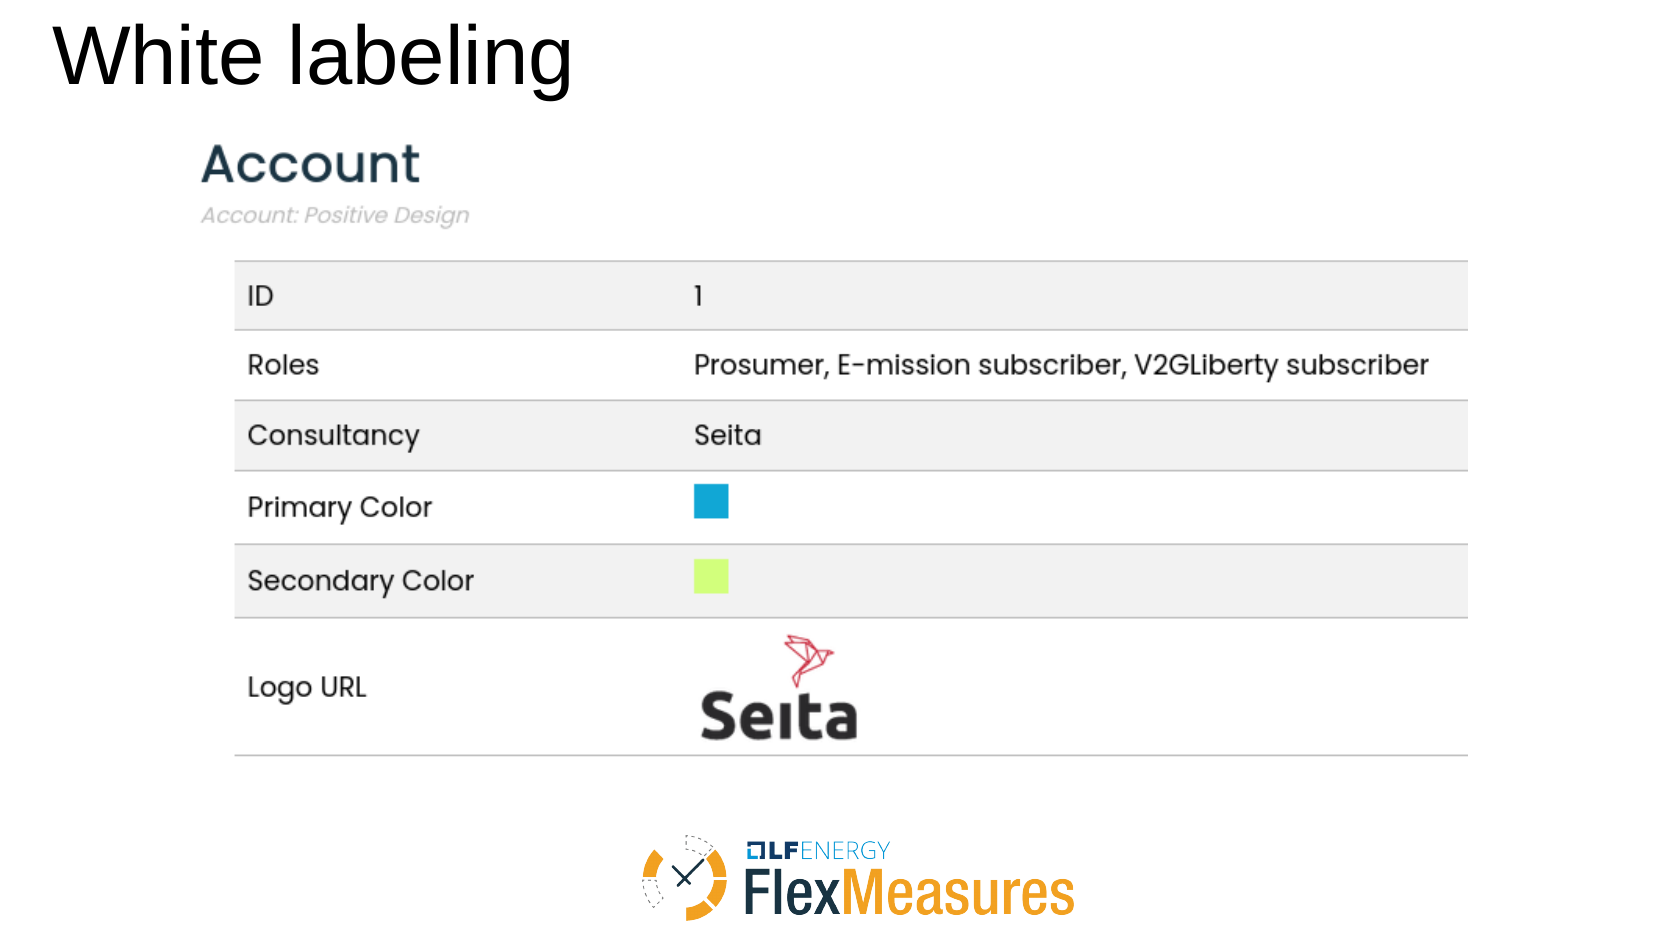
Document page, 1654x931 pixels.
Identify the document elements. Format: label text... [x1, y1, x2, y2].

picture [188, 112, 1468, 819]
text_box White labeling [37, 2, 1576, 185]
picture [642, 835, 1074, 921]
